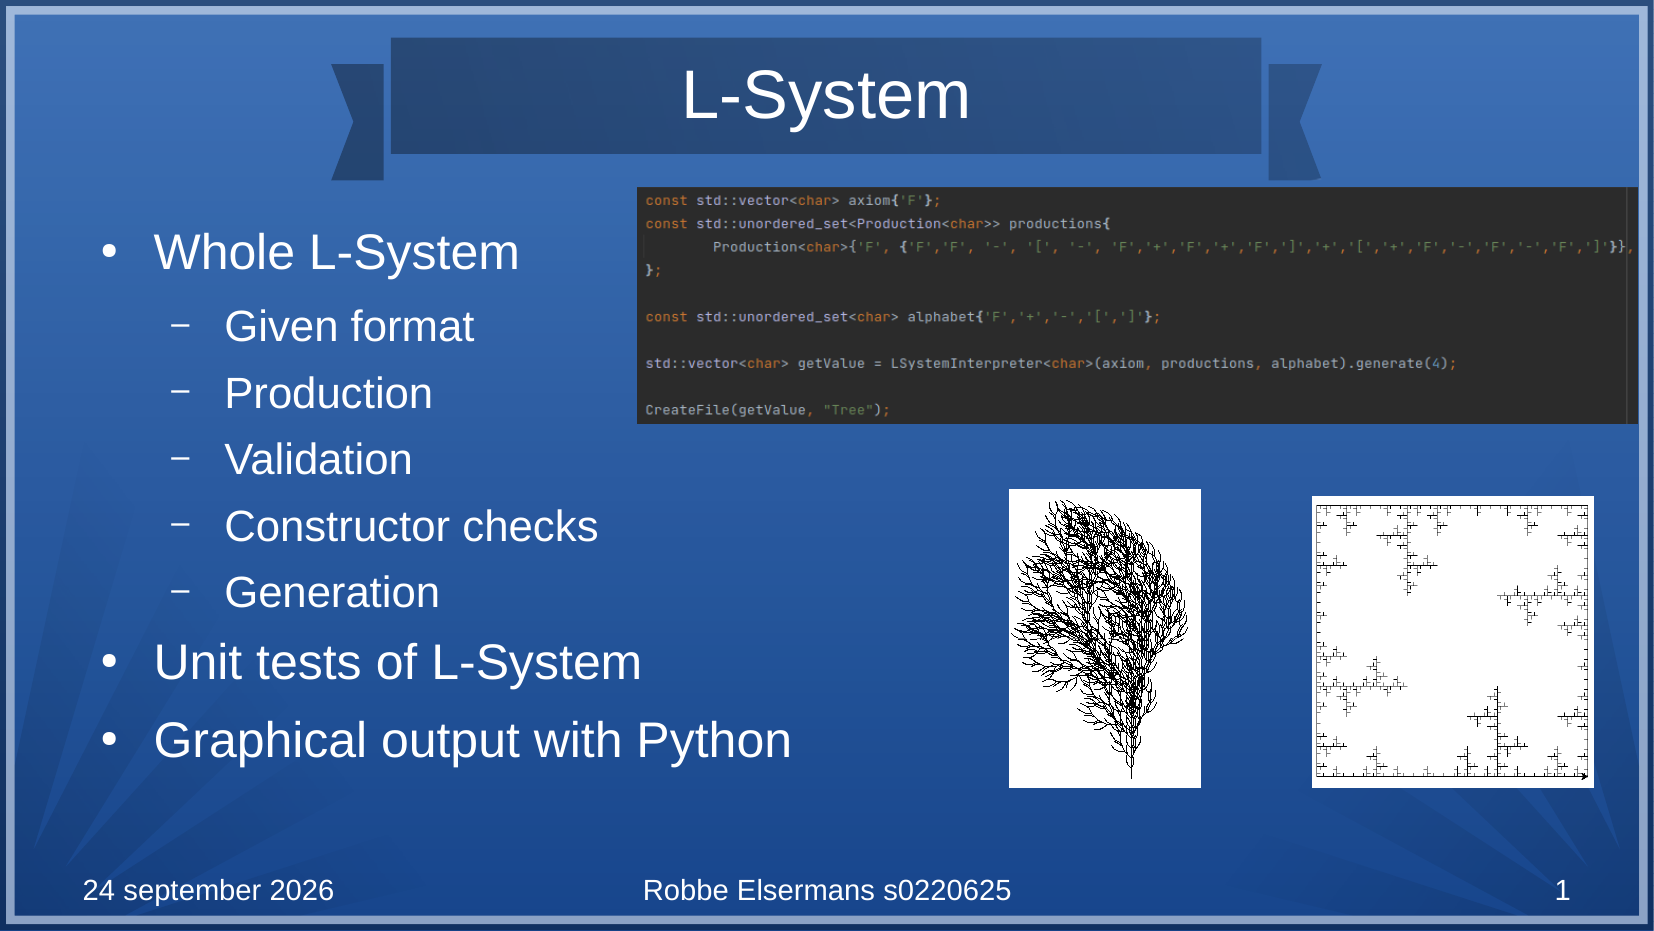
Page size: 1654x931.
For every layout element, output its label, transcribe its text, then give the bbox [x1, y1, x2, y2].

picture [1009, 489, 1201, 788]
picture [637, 187, 1638, 424]
title L-System [389, 35, 1264, 154]
picture [1312, 496, 1594, 788]
list Whole L-System Given format Production Validation Constructor checks Generation Unit tests of L-System Graphical output with Python [82, 224, 1571, 848]
